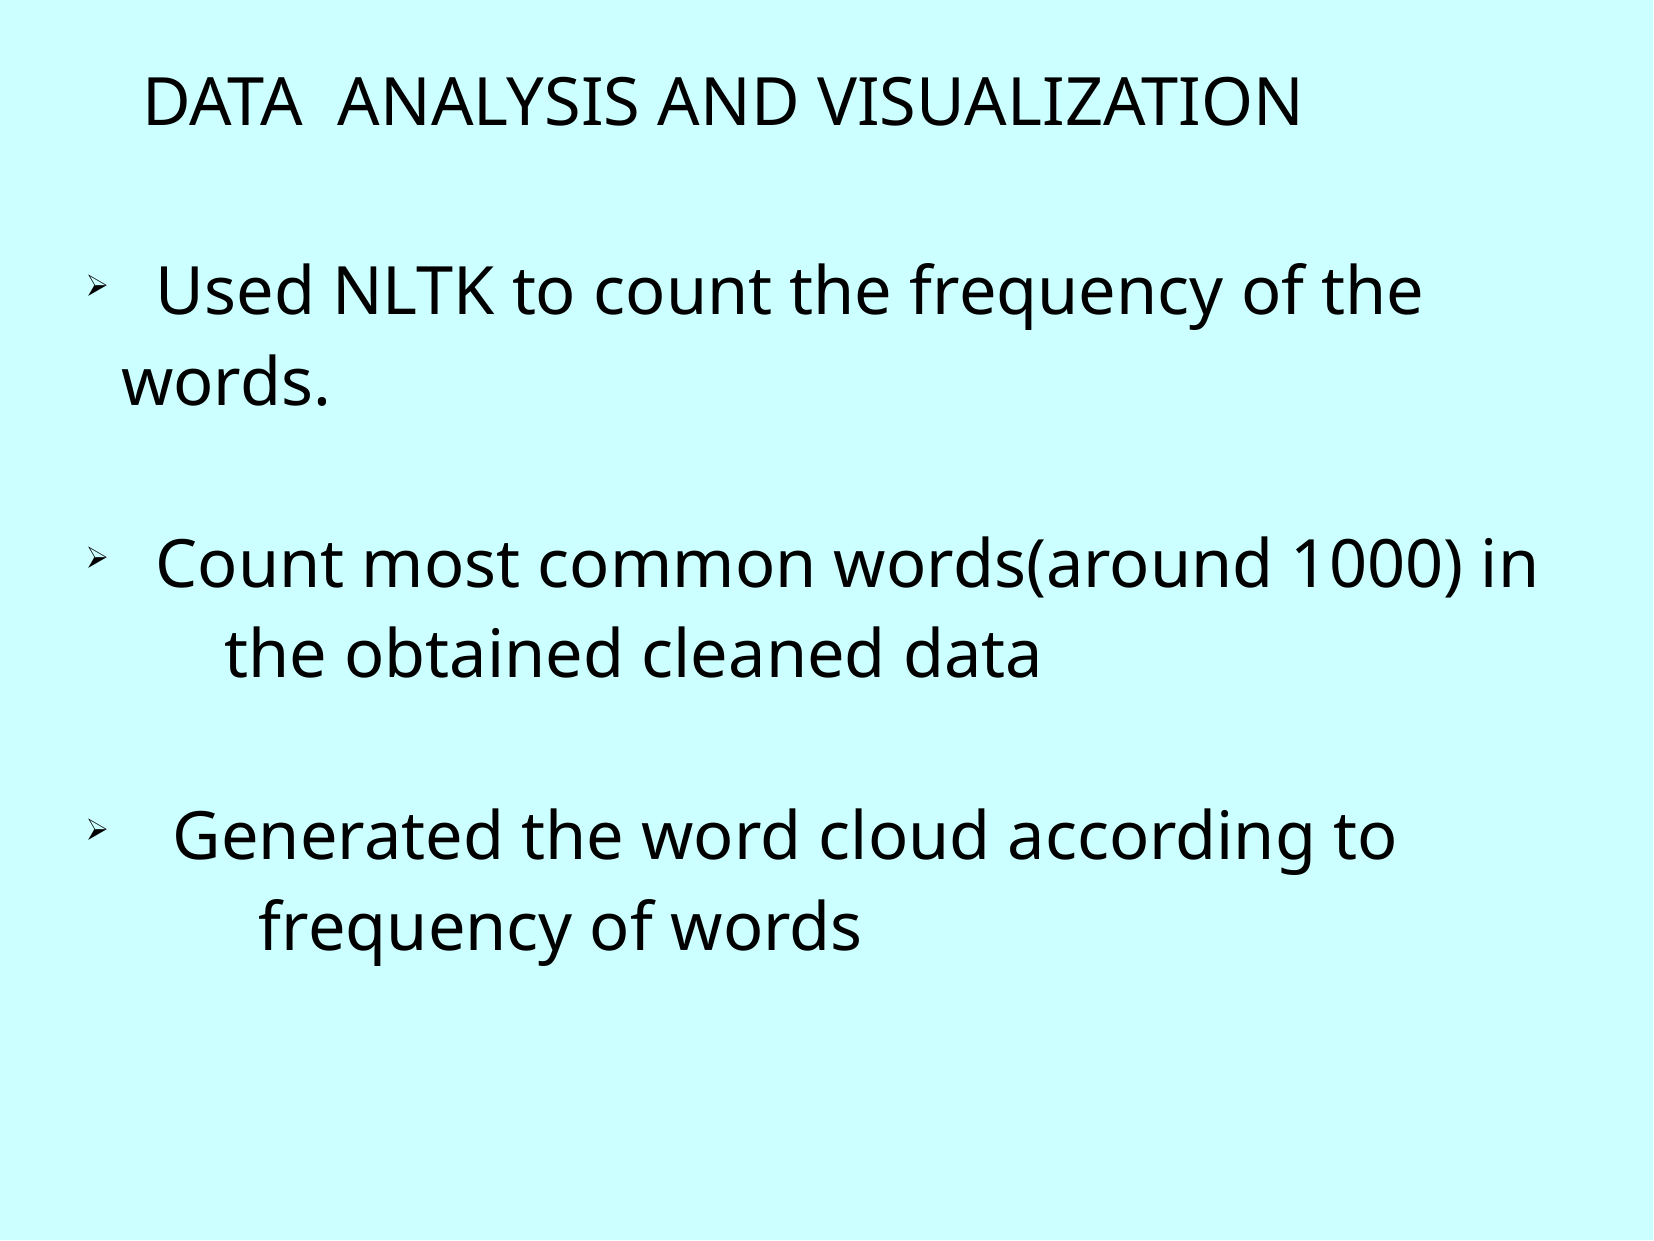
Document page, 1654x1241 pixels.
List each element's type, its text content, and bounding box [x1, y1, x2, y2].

text_box Used NLTK to count the frequency of the words. Count most common words(around 1000) in the obtained cleaned data Generated the word cloud according to frequency of words [70, 236, 1583, 1182]
text_box DATA ANALYSIS AND VISUALIZATION [41, 47, 1465, 224]
